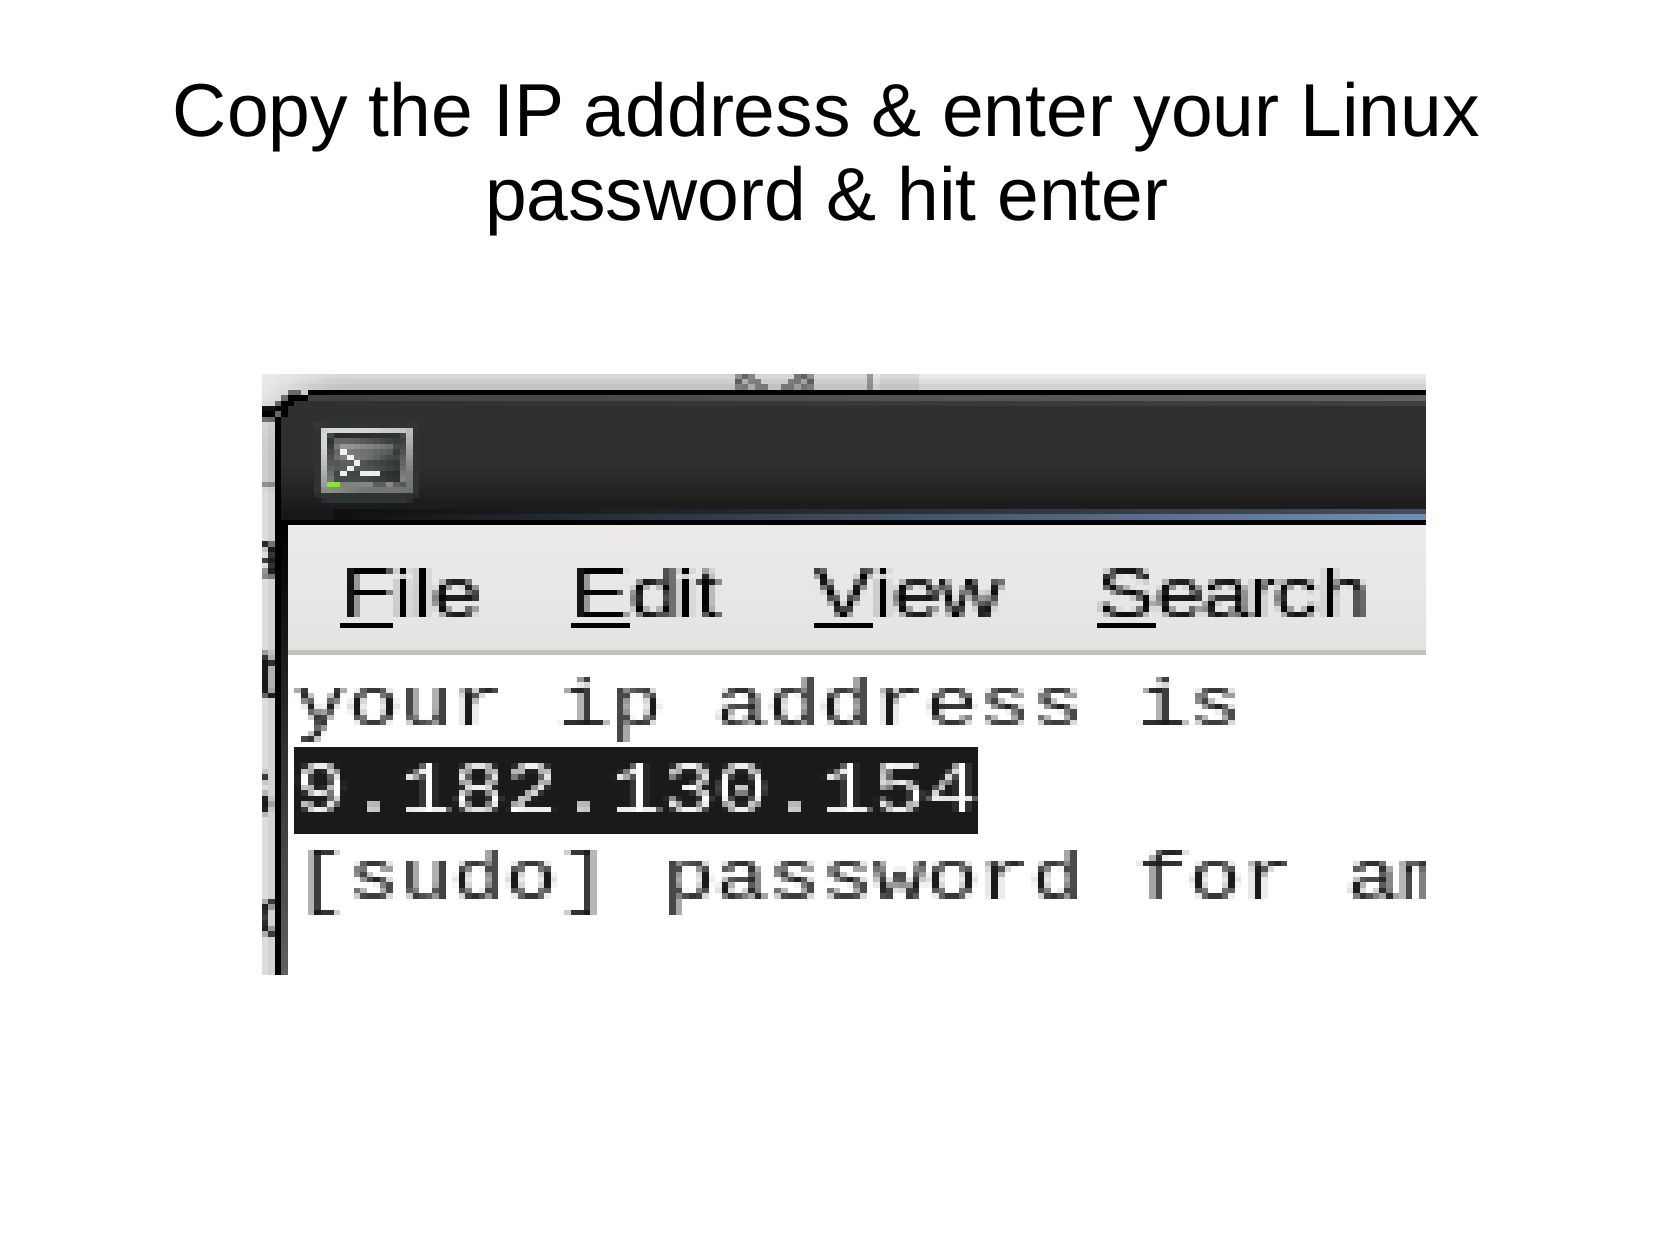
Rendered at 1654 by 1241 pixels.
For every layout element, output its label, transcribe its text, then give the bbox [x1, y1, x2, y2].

picture [262, 374, 1426, 976]
title Copy the IP address & enter your Linux password & hit enter [82, 56, 1571, 250]
